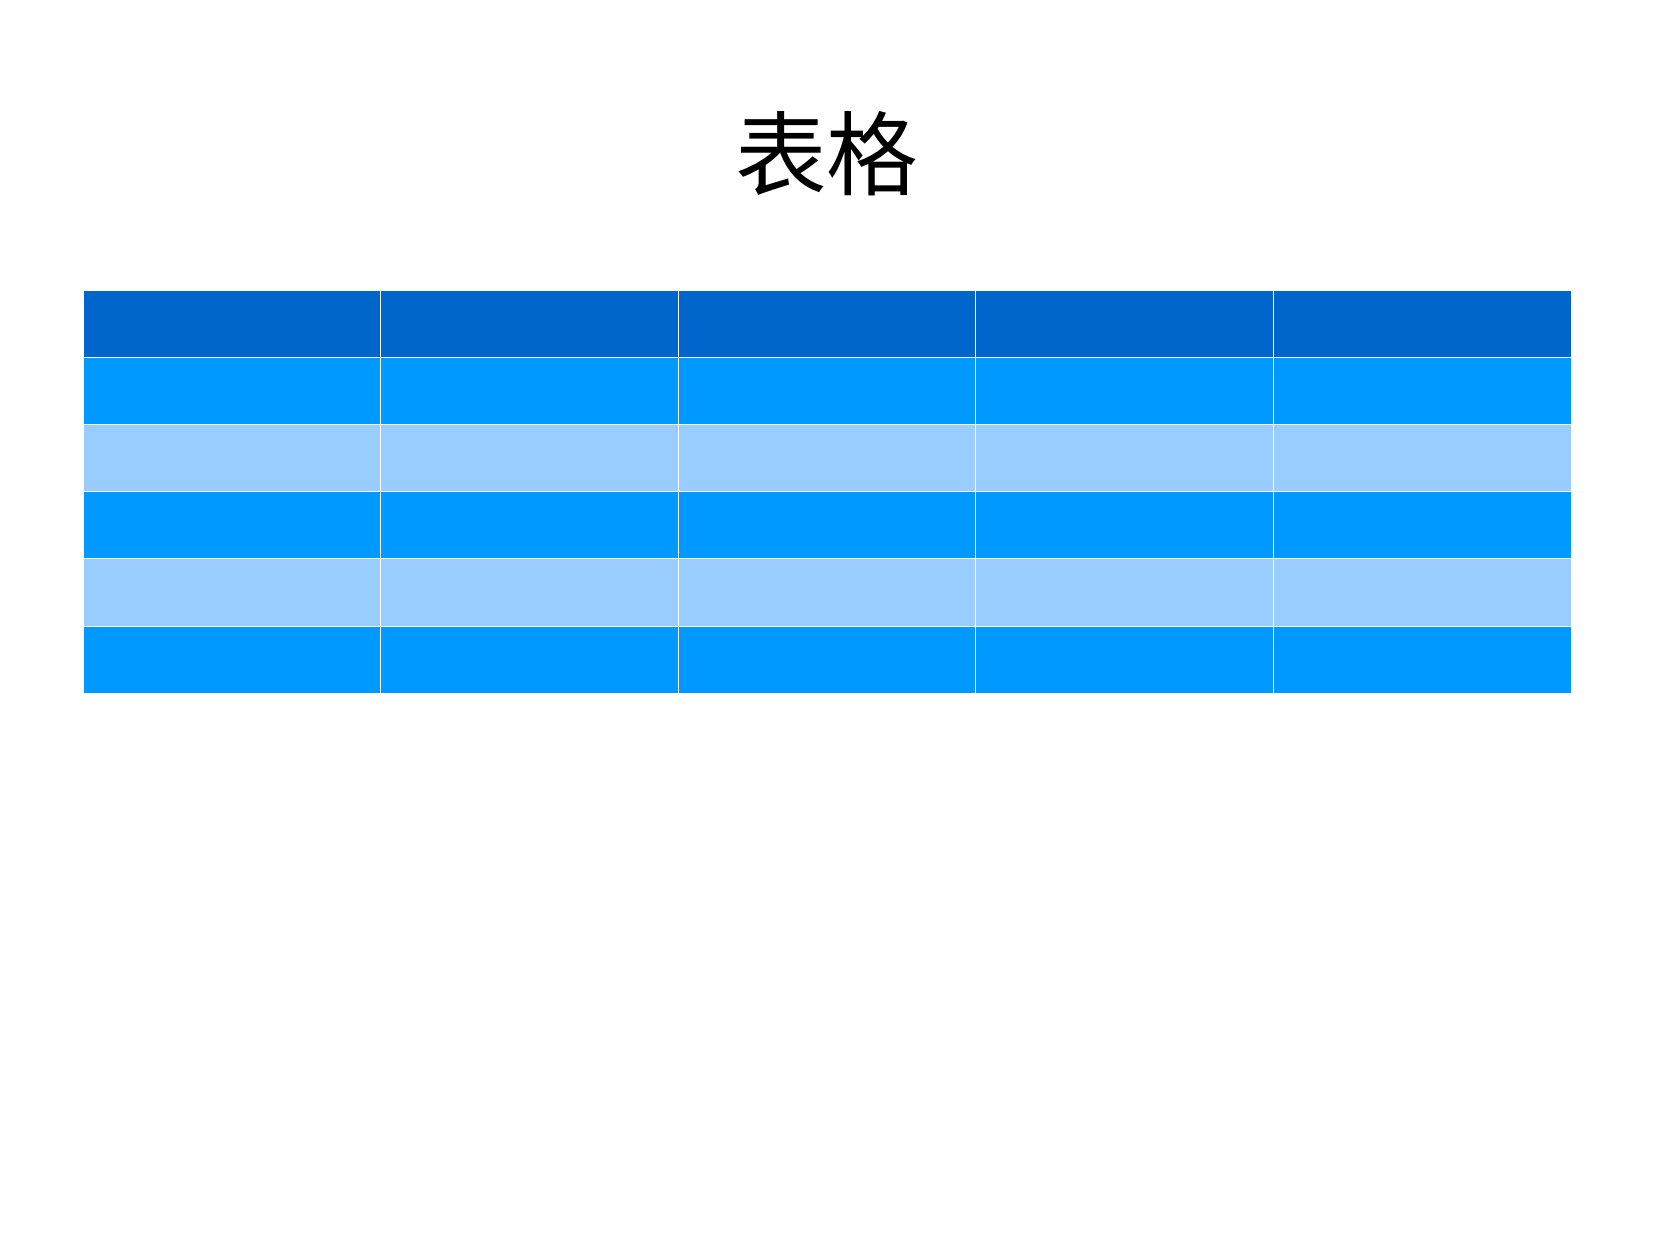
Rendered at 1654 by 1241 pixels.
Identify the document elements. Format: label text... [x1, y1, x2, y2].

table_cell [381, 358, 678, 424]
table_header [976, 291, 1273, 357]
table_cell [84, 358, 380, 424]
table_cell [1274, 425, 1571, 491]
table_cell [84, 492, 380, 558]
table_cell [381, 627, 678, 693]
table_cell [1274, 492, 1571, 558]
table_cell [1274, 627, 1571, 693]
table_cell [679, 492, 975, 558]
table_cell [679, 425, 975, 491]
table_cell [381, 425, 678, 491]
table_header [1274, 291, 1571, 357]
table_cell [976, 627, 1273, 693]
table_cell [976, 559, 1273, 626]
table_cell [84, 559, 380, 626]
table_header [679, 291, 975, 357]
table_cell [381, 492, 678, 558]
table_cell [1274, 358, 1571, 424]
table_header [381, 291, 678, 357]
table_cell [381, 559, 678, 626]
table_cell [976, 358, 1273, 424]
table_cell [679, 358, 975, 424]
table_cell [84, 425, 380, 491]
table_cell [976, 425, 1273, 491]
table_cell [976, 492, 1273, 558]
title 表格 [82, 49, 1571, 257]
table_cell [679, 627, 975, 693]
table_cell [1274, 559, 1571, 626]
table_header [84, 291, 380, 357]
table_cell [84, 627, 380, 693]
table_cell [679, 559, 975, 626]
